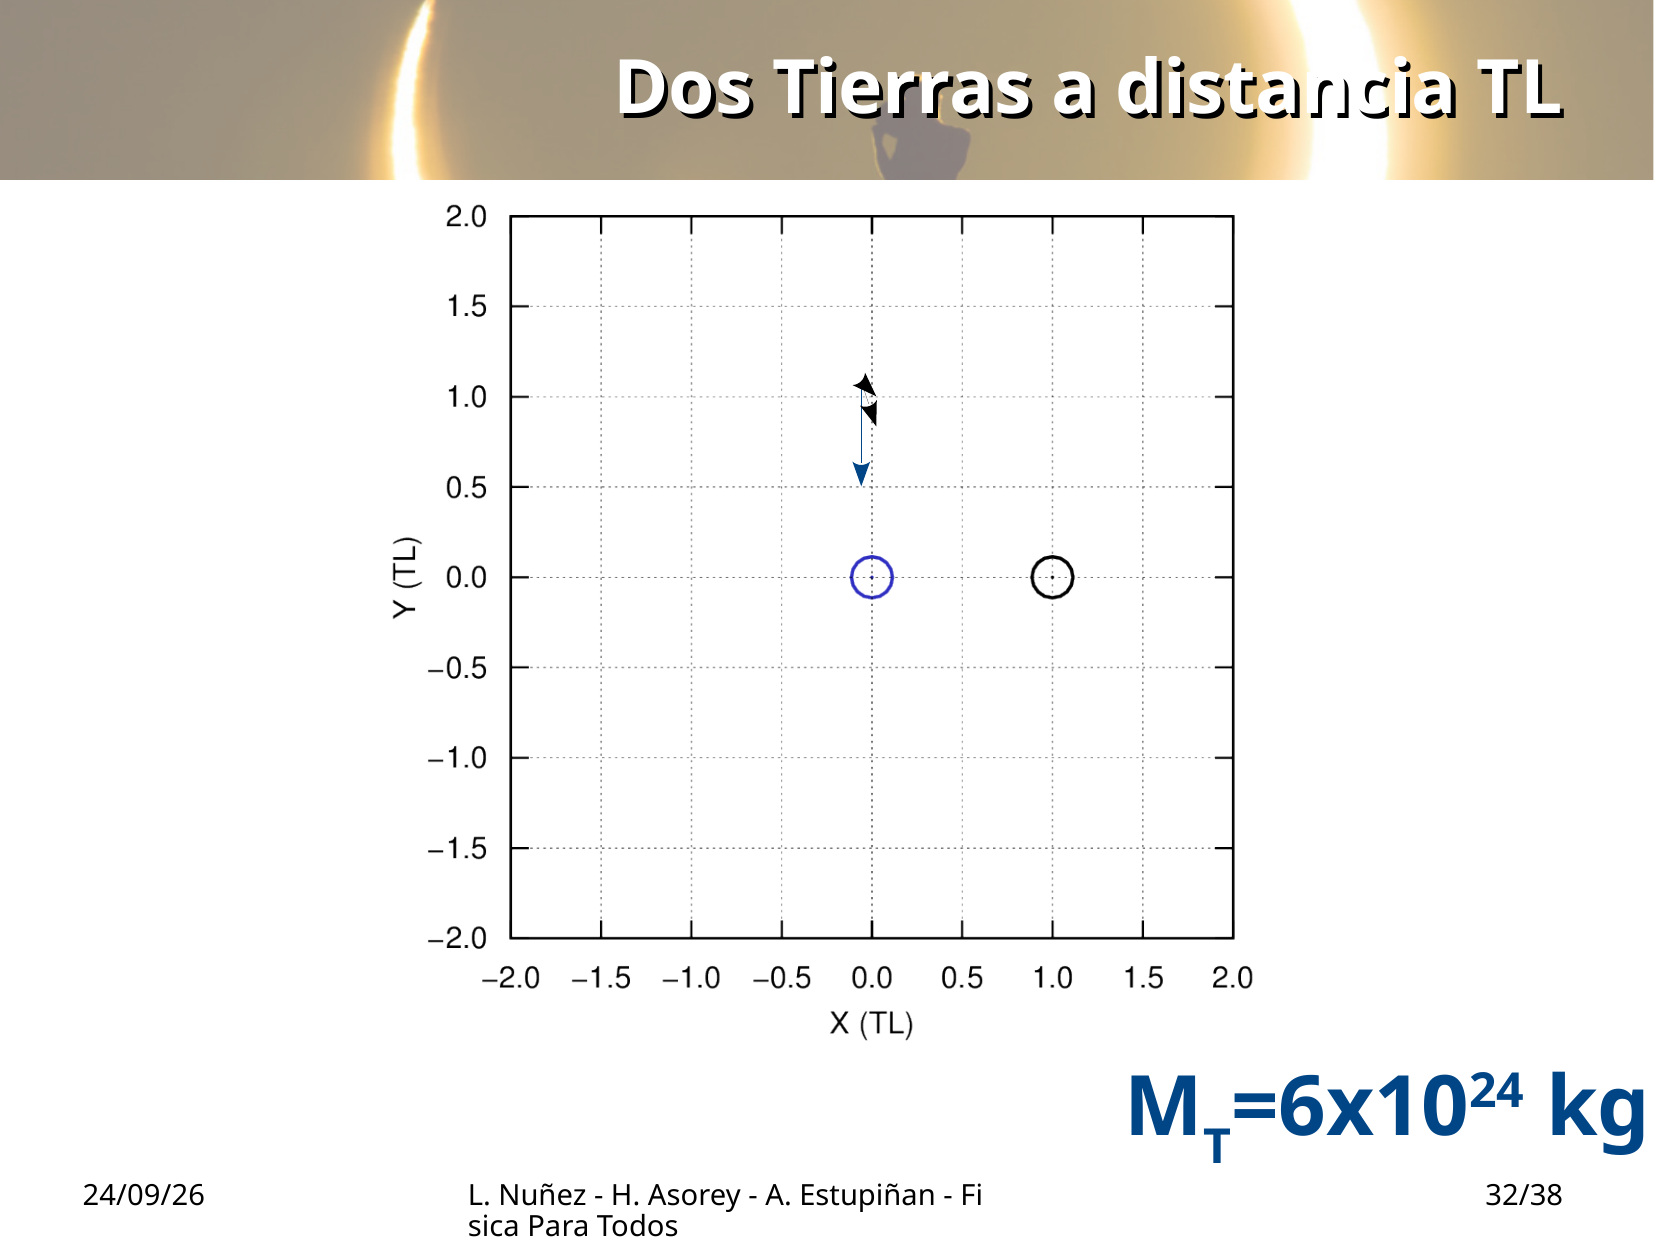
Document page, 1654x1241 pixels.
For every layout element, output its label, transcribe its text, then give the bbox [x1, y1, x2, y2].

picture [0, 0, 1654, 1141]
text_box MT=6x1024 kg [1110, 1039, 1641, 1171]
title Dos Tierras a distancia TL [75, 19, 1564, 151]
